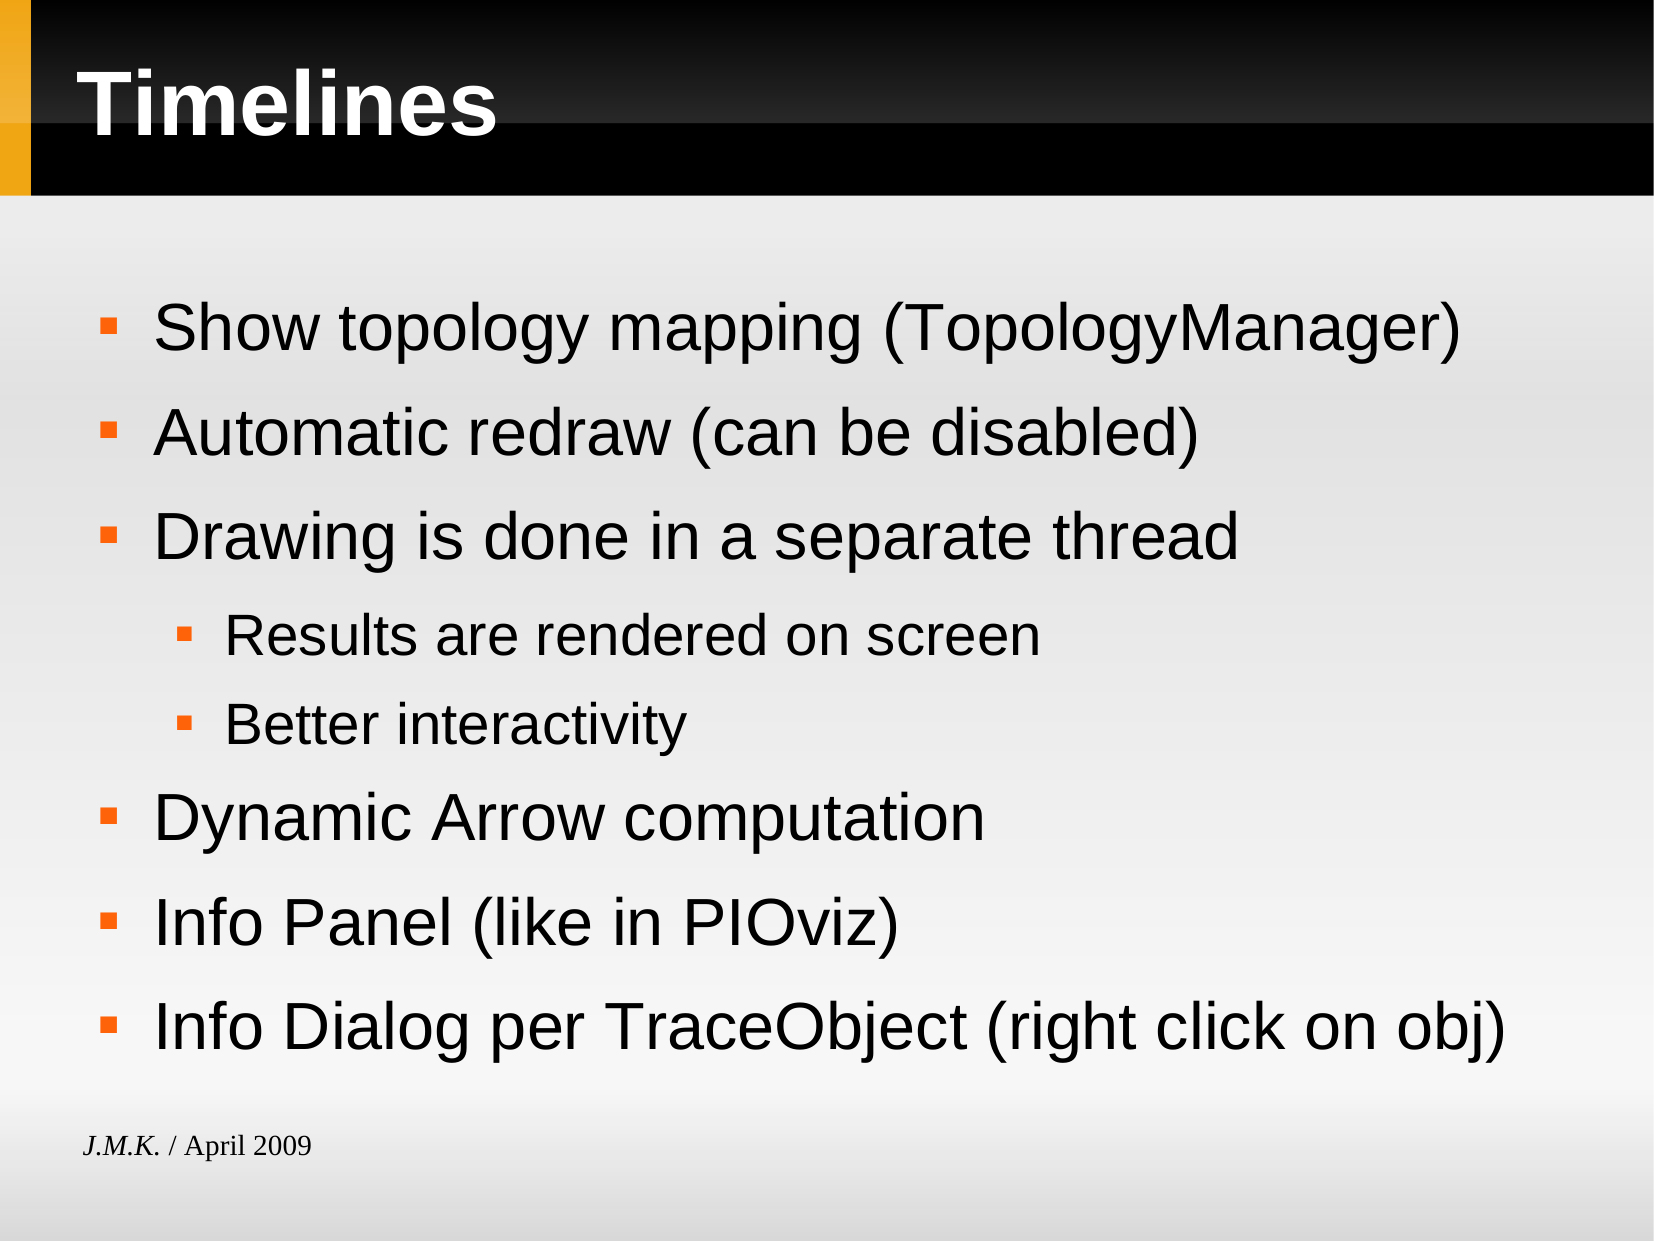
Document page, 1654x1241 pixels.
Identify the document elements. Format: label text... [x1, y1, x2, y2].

list Show topology mapping (TopologyManager) Automatic redraw (can be disabled) Drawing is done in a separate thread Results are rendered on screen Better interactivity Dynamic Arrow computation Info Panel (like in PIOviz) Info Dialog per TraceObject (right click on obj) [82, 290, 1571, 1169]
title Timelines [76, 7, 1565, 200]
picture [0, 0, 1654, 1241]
